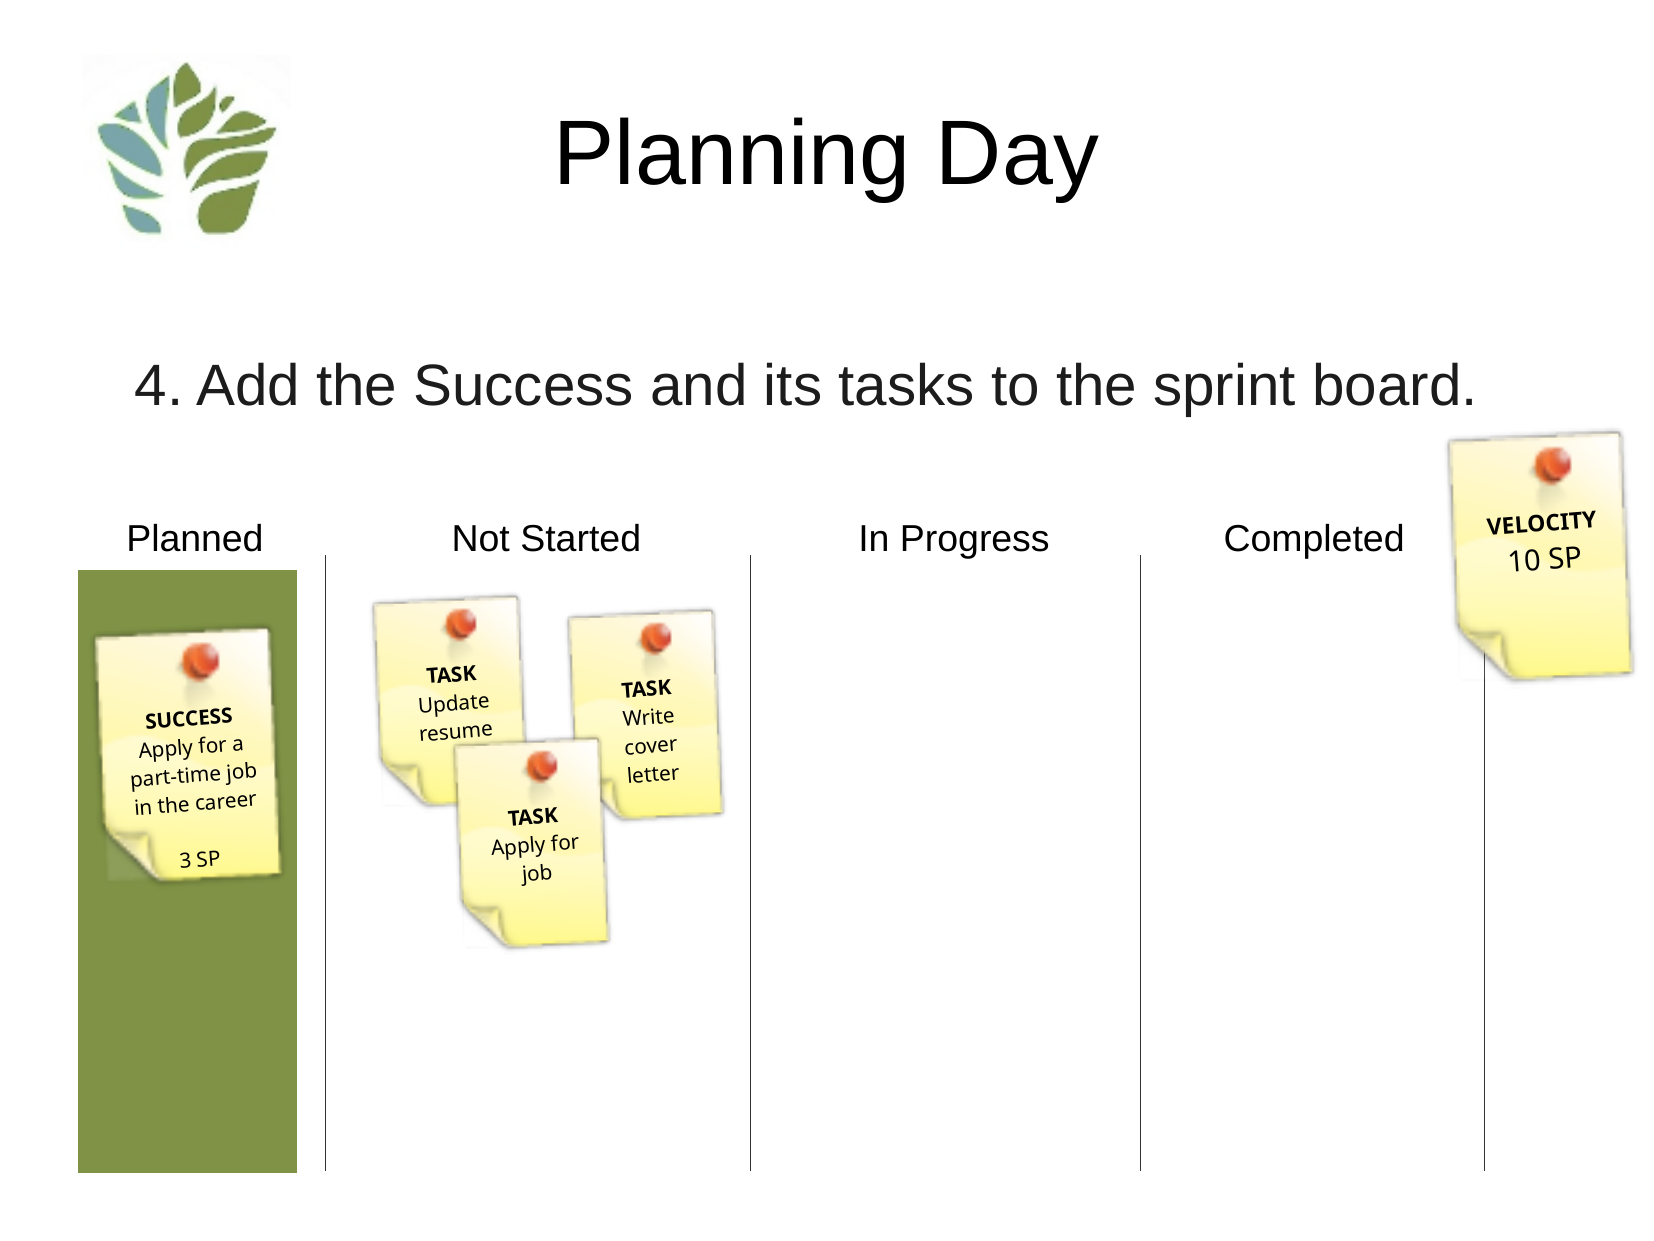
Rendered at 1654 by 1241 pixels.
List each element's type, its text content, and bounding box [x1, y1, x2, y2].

picture [82, 49, 291, 258]
text_box TASK Write cover letter [577, 661, 723, 800]
text_box [75, 567, 301, 614]
text_box SUCCESS Apply for a part-time job in the career 3 SP [105, 690, 285, 891]
title Planning Day [291, 49, 1571, 257]
text_box Planned [75, 510, 316, 567]
picture [345, 585, 750, 955]
text_box VELOCITY 10 SP [1459, 493, 1648, 850]
text_box TASK Apply for job [463, 789, 610, 931]
text_box Not Started [426, 510, 667, 567]
picture [1415, 419, 1654, 690]
text_box 4. Add the Success and its tasks to the sprint board. [120, 345, 1531, 490]
picture [60, 614, 316, 891]
text_box [75, 891, 301, 1176]
text_box TASK Update resume [382, 647, 524, 789]
text_box In Progress [834, 510, 1075, 567]
text_box Completed [1194, 510, 1415, 567]
